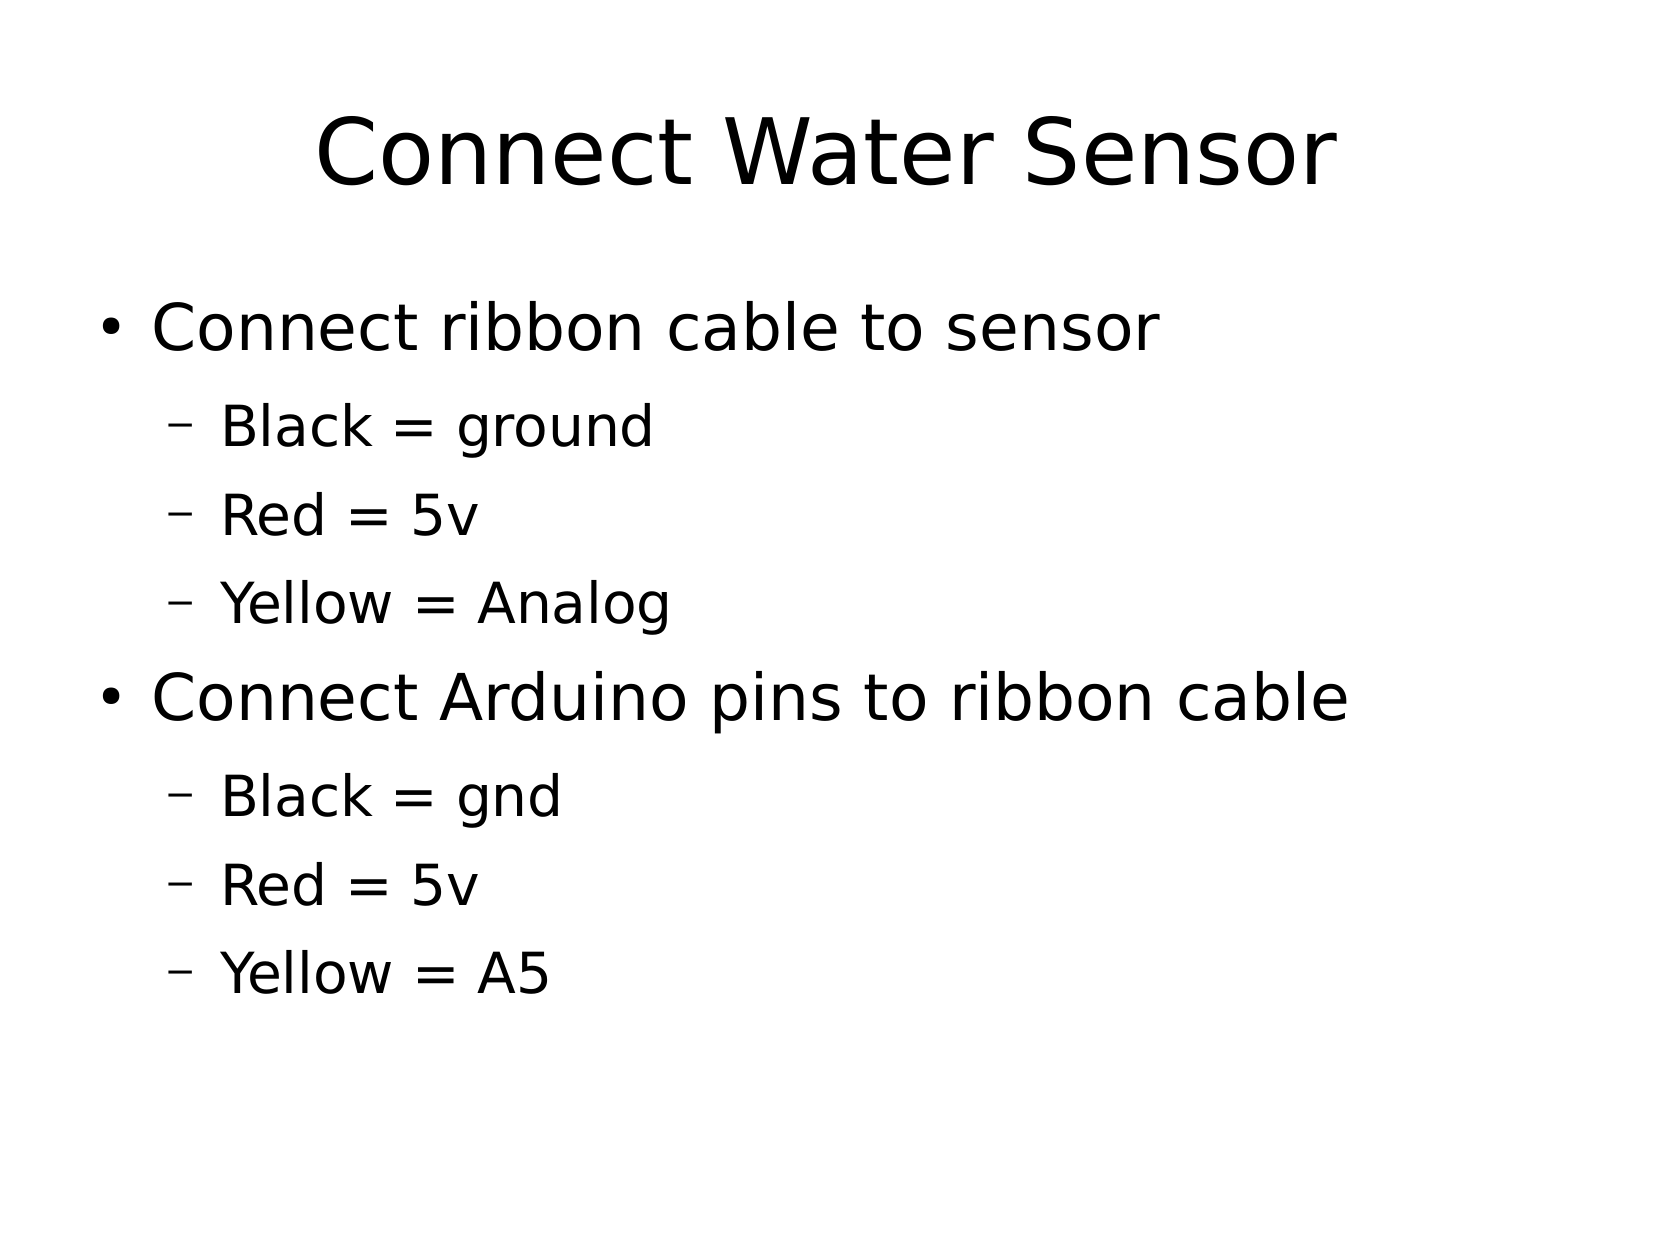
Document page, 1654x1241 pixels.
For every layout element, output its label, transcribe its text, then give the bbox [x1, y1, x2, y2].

list Connect ribbon cable to sensor Black = ground Red = 5v Yellow = Analog Connect Arduino pins to ribbon cable Black = gnd Red = 5v Yellow = A5 [82, 290, 1571, 1010]
title Connect Water Sensor [82, 49, 1571, 257]
